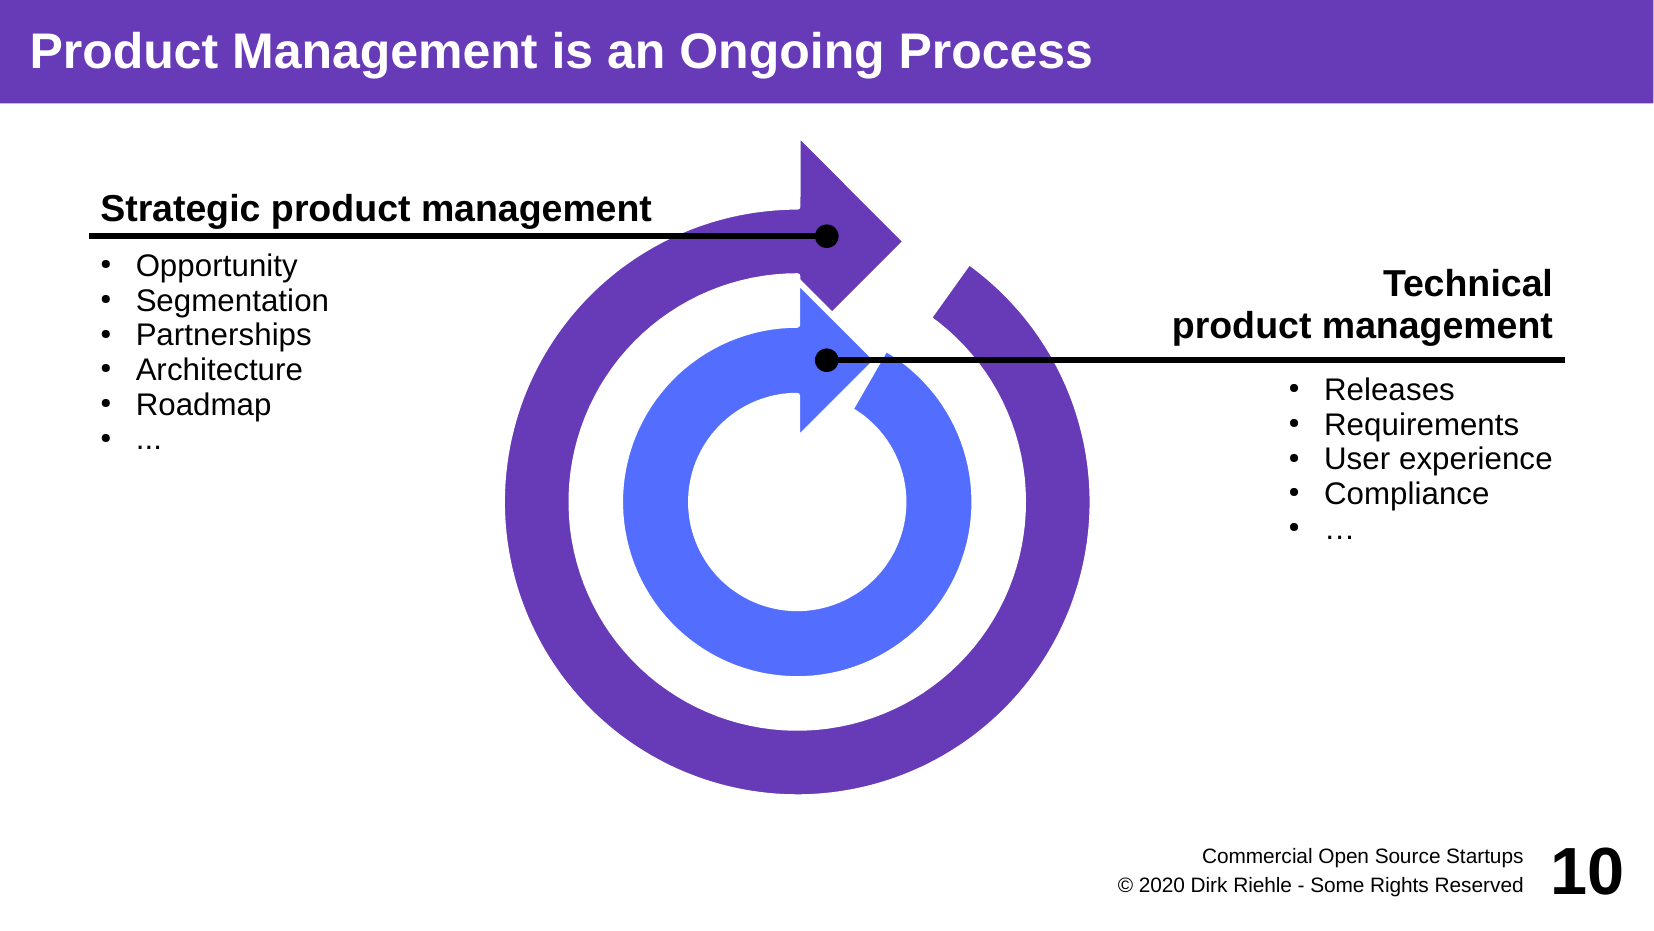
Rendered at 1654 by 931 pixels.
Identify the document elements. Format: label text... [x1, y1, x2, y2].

text_box [501, 132, 1093, 798]
title Product Management is an Ongoing Process [0, 0, 1654, 104]
text_box Opportunity Segmentation Partnerships Architecture Roadmap ... [88, 236, 502, 473]
text_box [880, 348, 900, 357]
text_box Releases Requirements User experience Compliance … [1151, 363, 1565, 597]
text_box [928, 261, 1055, 357]
